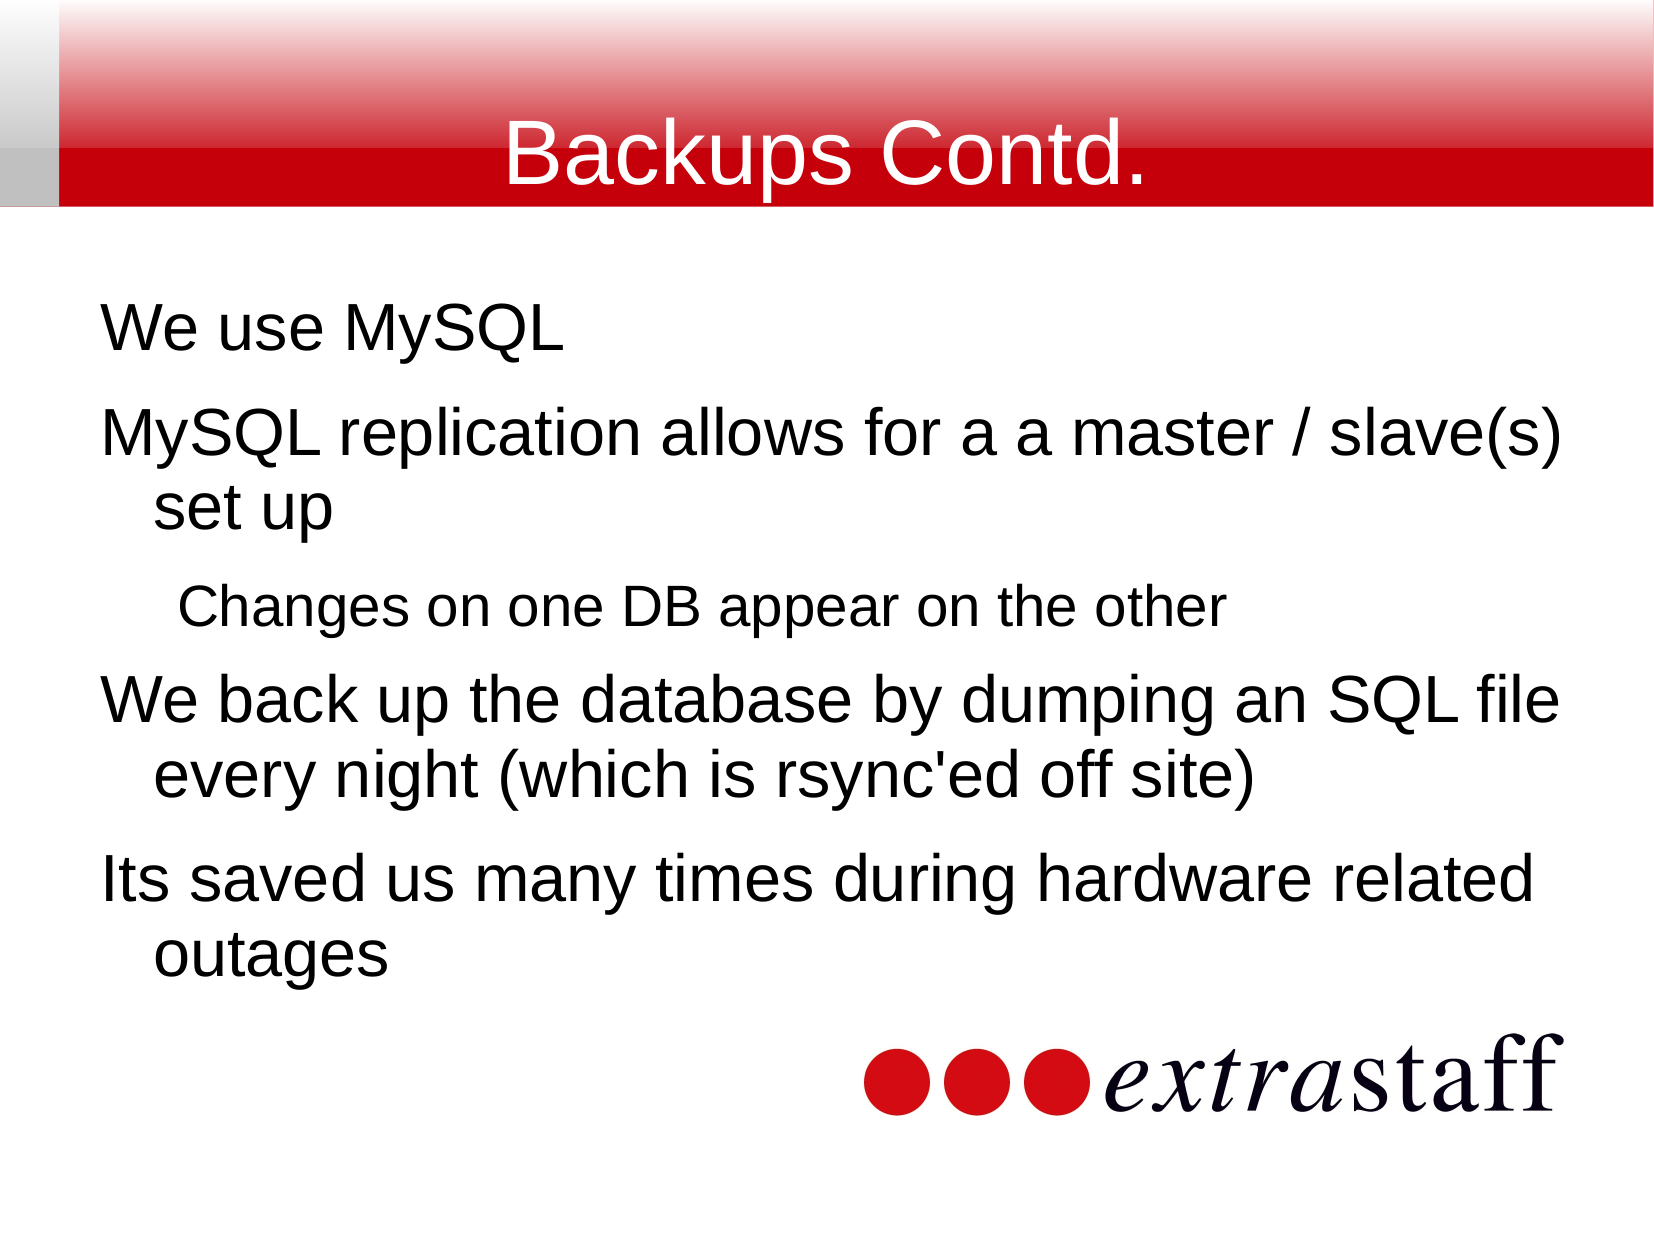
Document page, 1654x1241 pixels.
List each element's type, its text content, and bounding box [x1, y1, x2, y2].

title Backups Contd. [82, 56, 1571, 250]
list We use MySQL MySQL replication allows for a a master / slave(s) set up Changes on one DB appear on the other We back up the database by dumping an SQL file every night (which is rsync'ed off site) Its saved us many times during hardware related outages [82, 290, 1571, 1094]
picture [863, 1094, 1565, 1116]
